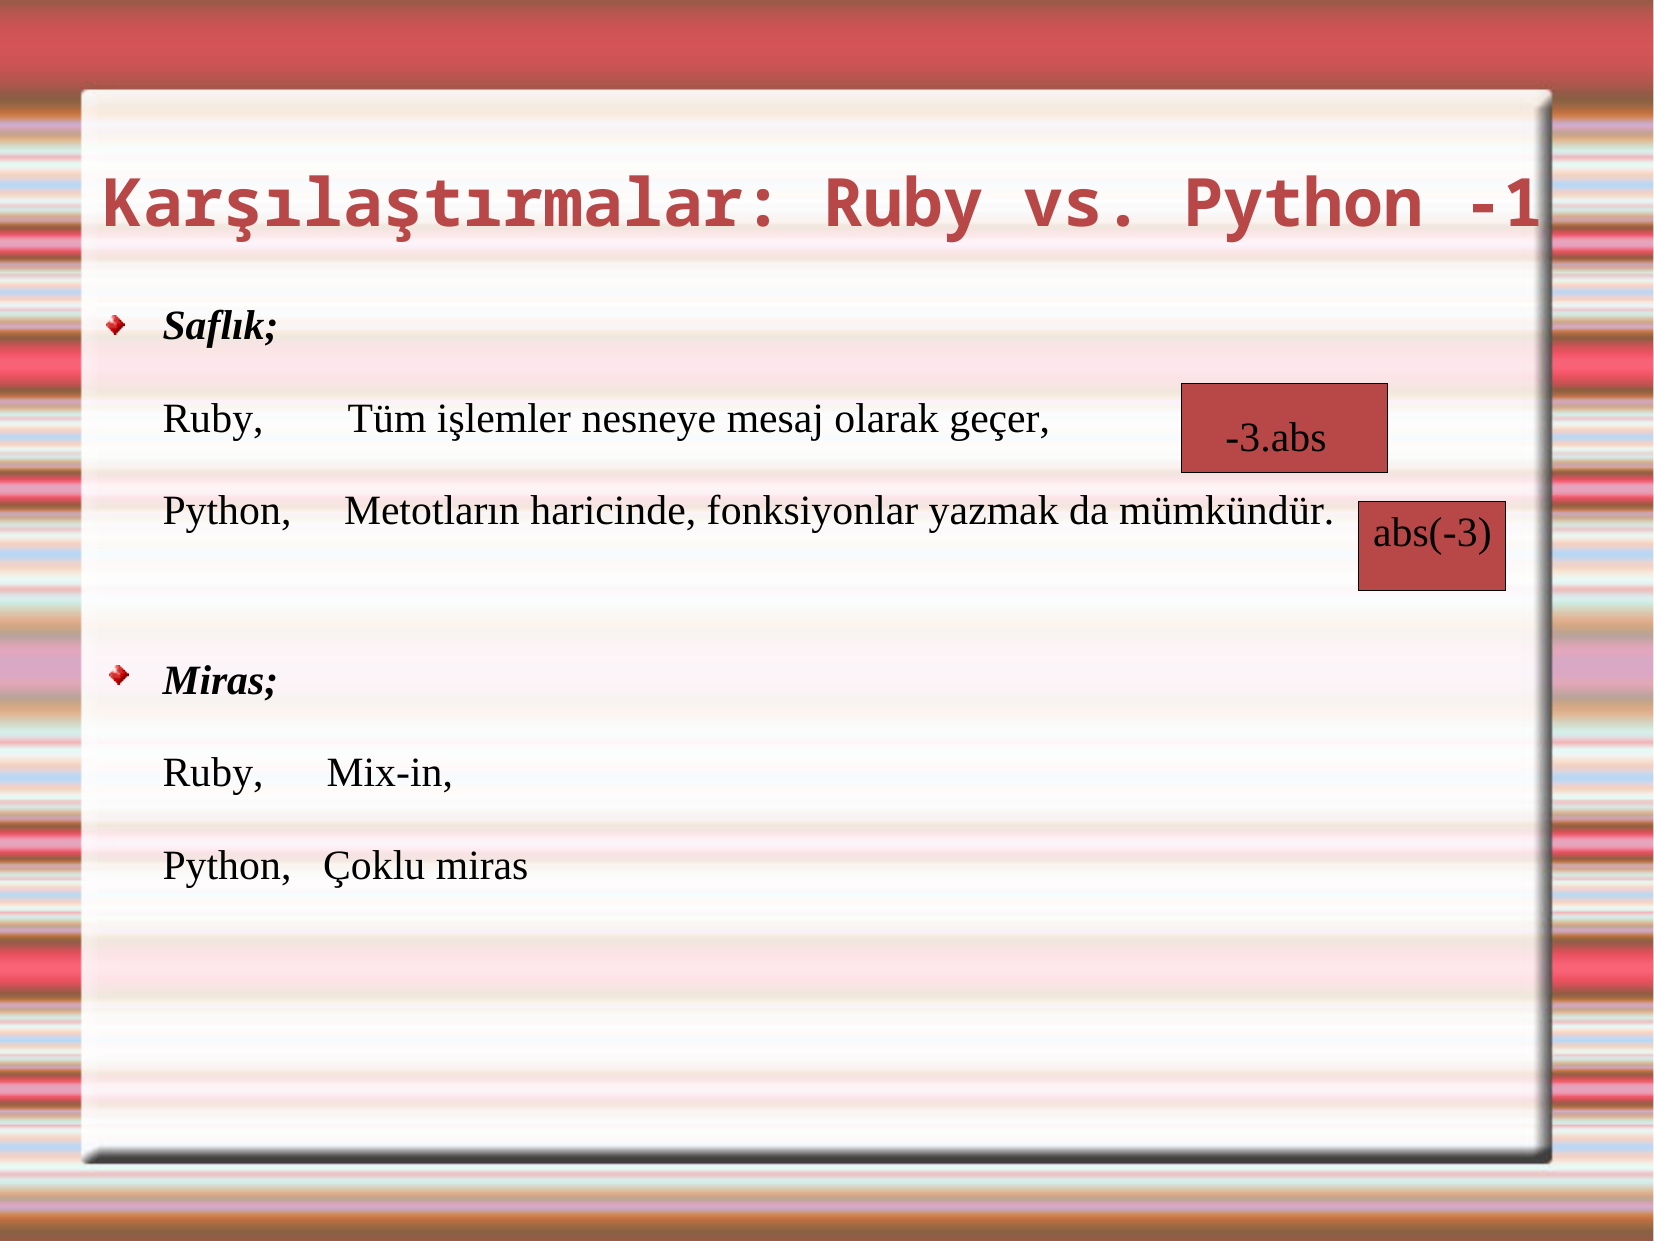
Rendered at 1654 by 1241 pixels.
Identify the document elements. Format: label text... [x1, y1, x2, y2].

text_box [1181, 383, 1388, 473]
text_box abs(-3) [1358, 501, 1565, 564]
text_box Miras; Ruby, Mix-in, Python, Çoklu miras [147, 649, 1123, 942]
picture [0, 0, 1654, 1241]
text_box Karşılaştırmalar: Ruby vs. Python -1 [88, 147, 1565, 240]
text_box -3.abs [1210, 407, 1388, 469]
text_box Saflık; Ruby, Tüm işlemler nesneye mesaj olarak geçer, Python, Metotların haricinde, fonksiyonlar yazmak da mümkündür. [147, 295, 1477, 542]
text_box [1358, 564, 1506, 591]
